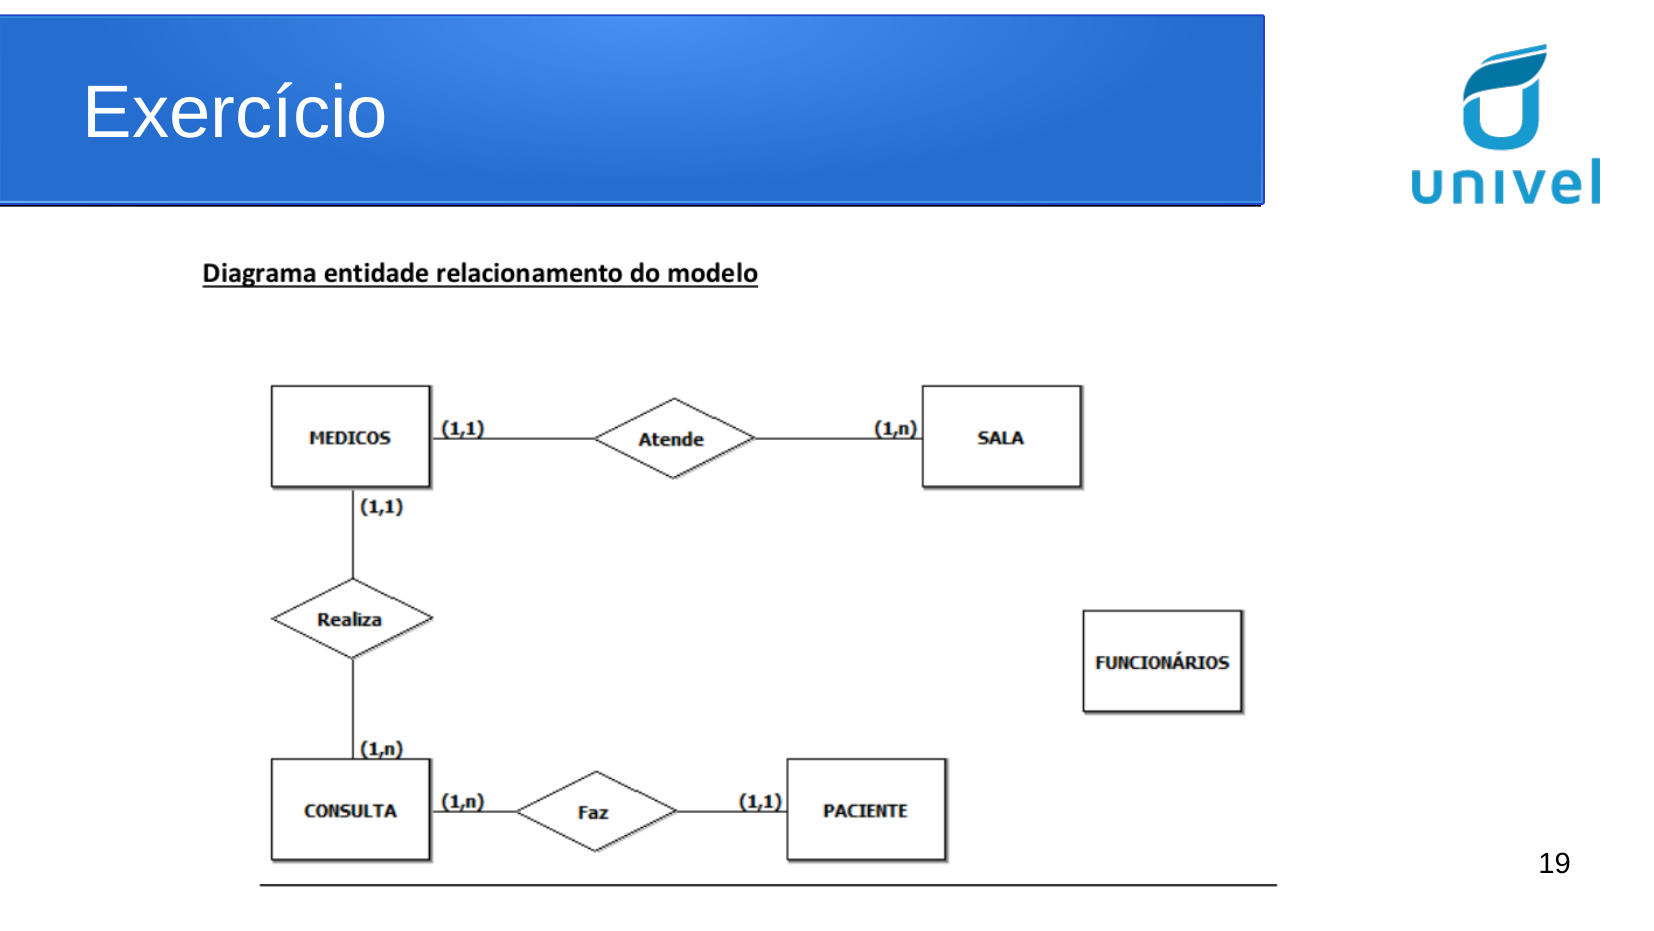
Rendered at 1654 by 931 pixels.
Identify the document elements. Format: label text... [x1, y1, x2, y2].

picture [165, 241, 1306, 910]
picture [1405, 23, 1607, 225]
title Exercício [82, 35, 1235, 189]
